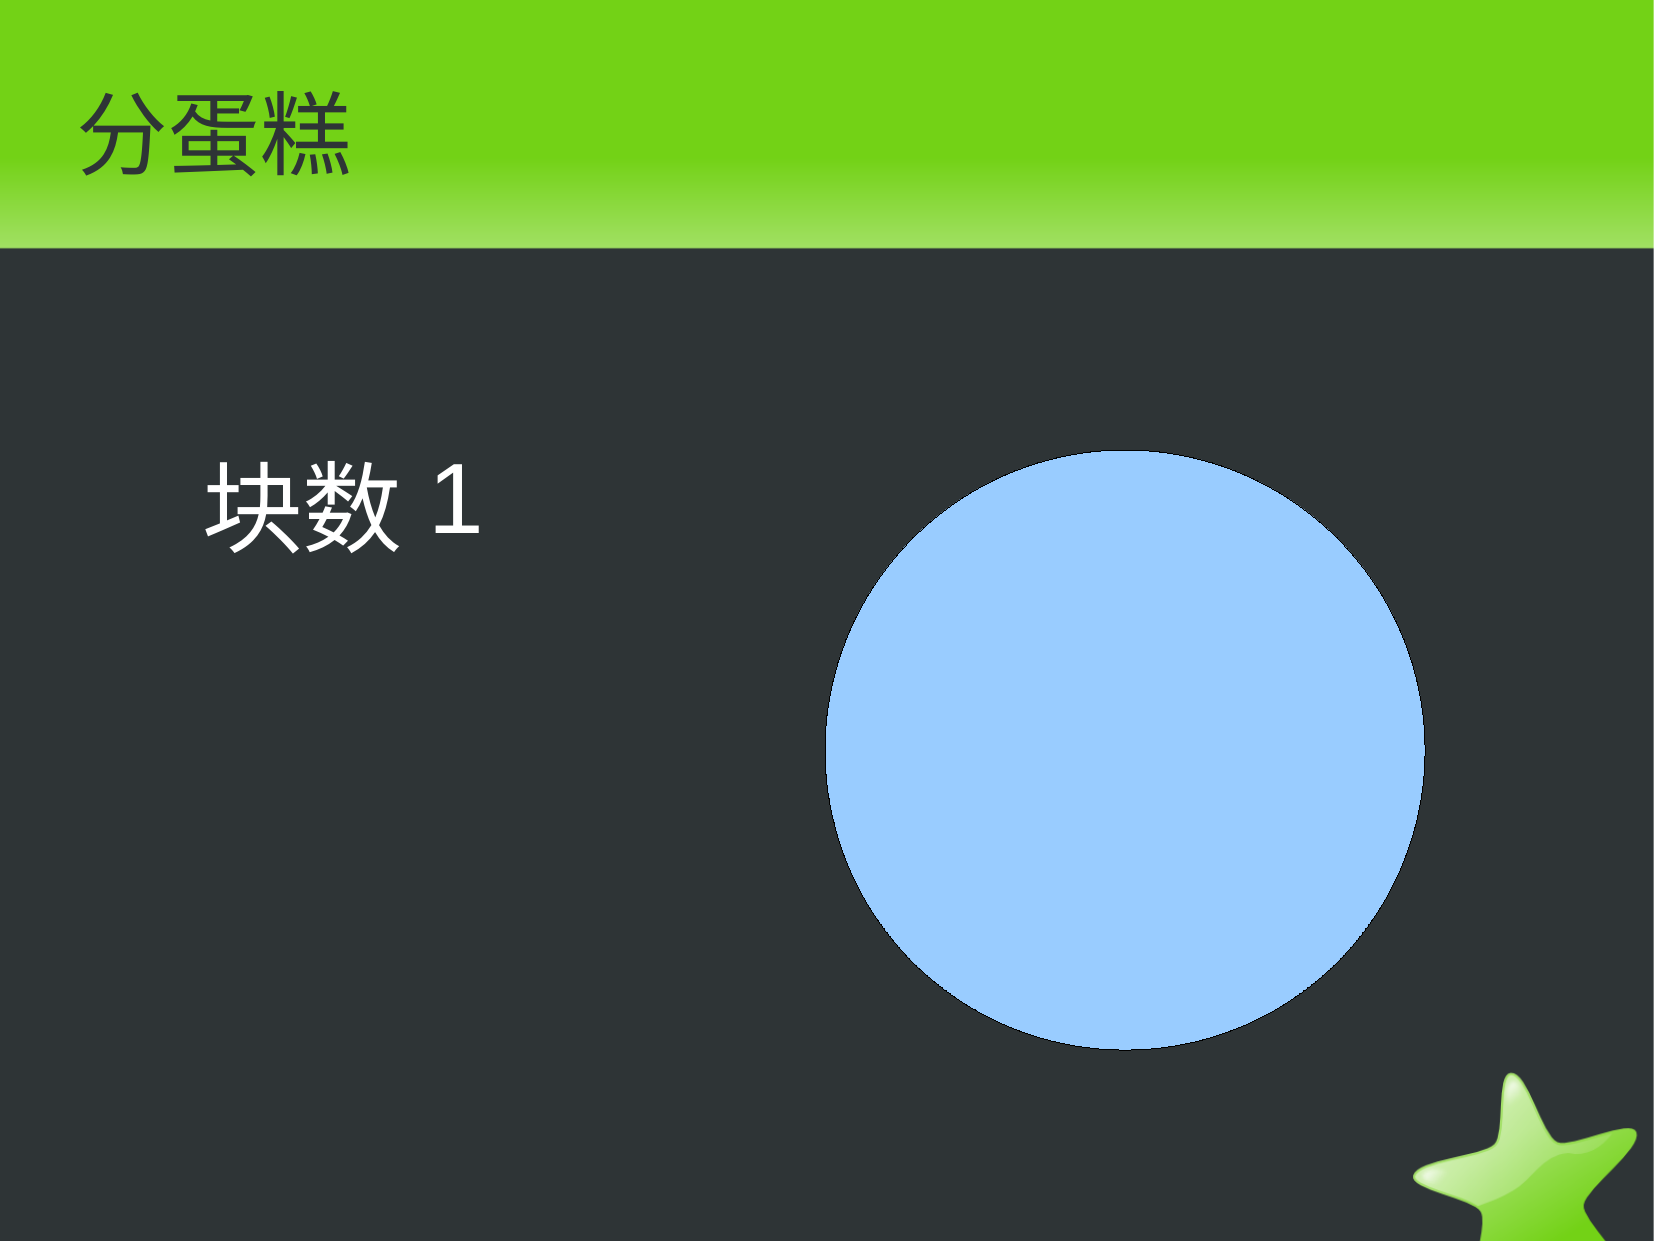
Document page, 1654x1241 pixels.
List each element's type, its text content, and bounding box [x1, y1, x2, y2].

title 分蛋糕 [76, 29, 1565, 237]
text_box 块数 [187, 431, 418, 563]
text_box [825, 450, 1426, 1051]
picture [0, 0, 1654, 1241]
text_box <number> [413, 435, 899, 563]
